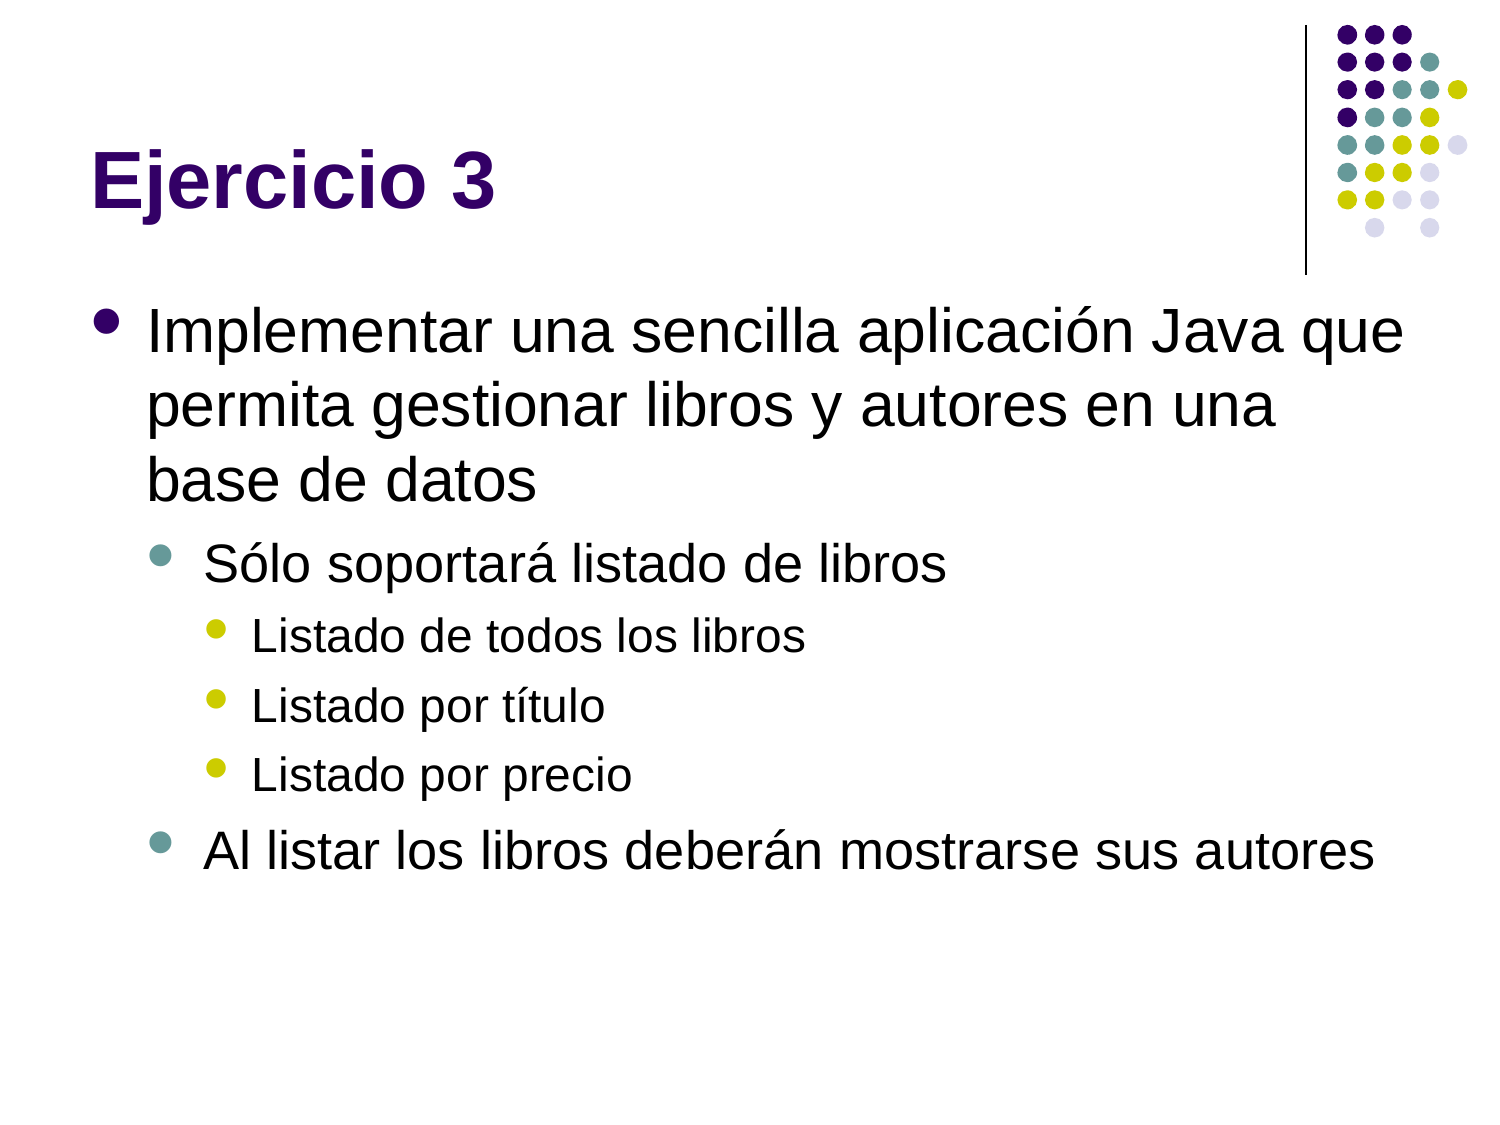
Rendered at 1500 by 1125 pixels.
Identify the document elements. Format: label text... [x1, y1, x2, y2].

list Implementar una sencilla aplicación Java que permita gestionar libros y autores en una base de datos Sólo soportará listado de libros Listado de todos los libros Listado por título Listado por precio Al listar los libros deberán mostrarse sus autores [75, 282, 1426, 1006]
title Ejercicio 3 [74, 20, 1313, 233]
